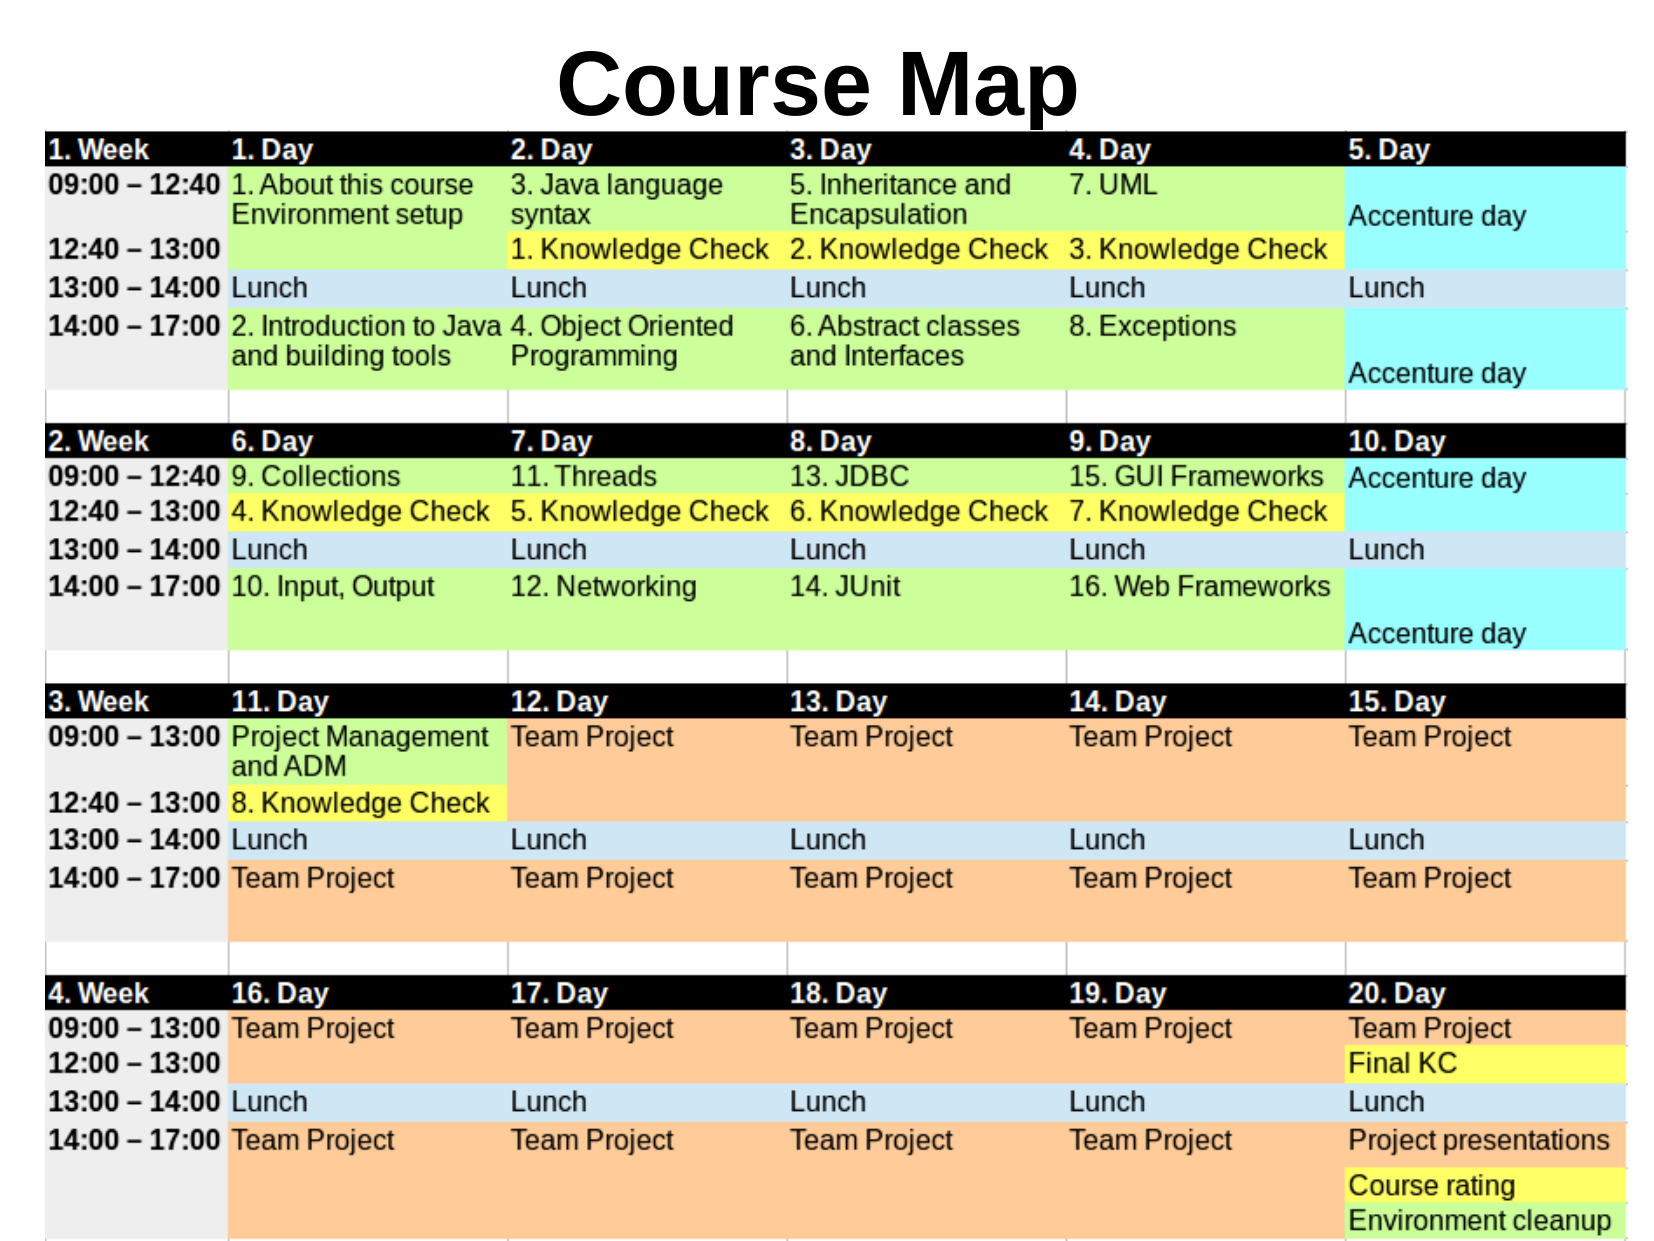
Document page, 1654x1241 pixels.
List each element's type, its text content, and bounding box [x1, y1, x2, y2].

picture [45, 130, 1628, 1241]
title Course Map [75, 32, 1564, 130]
